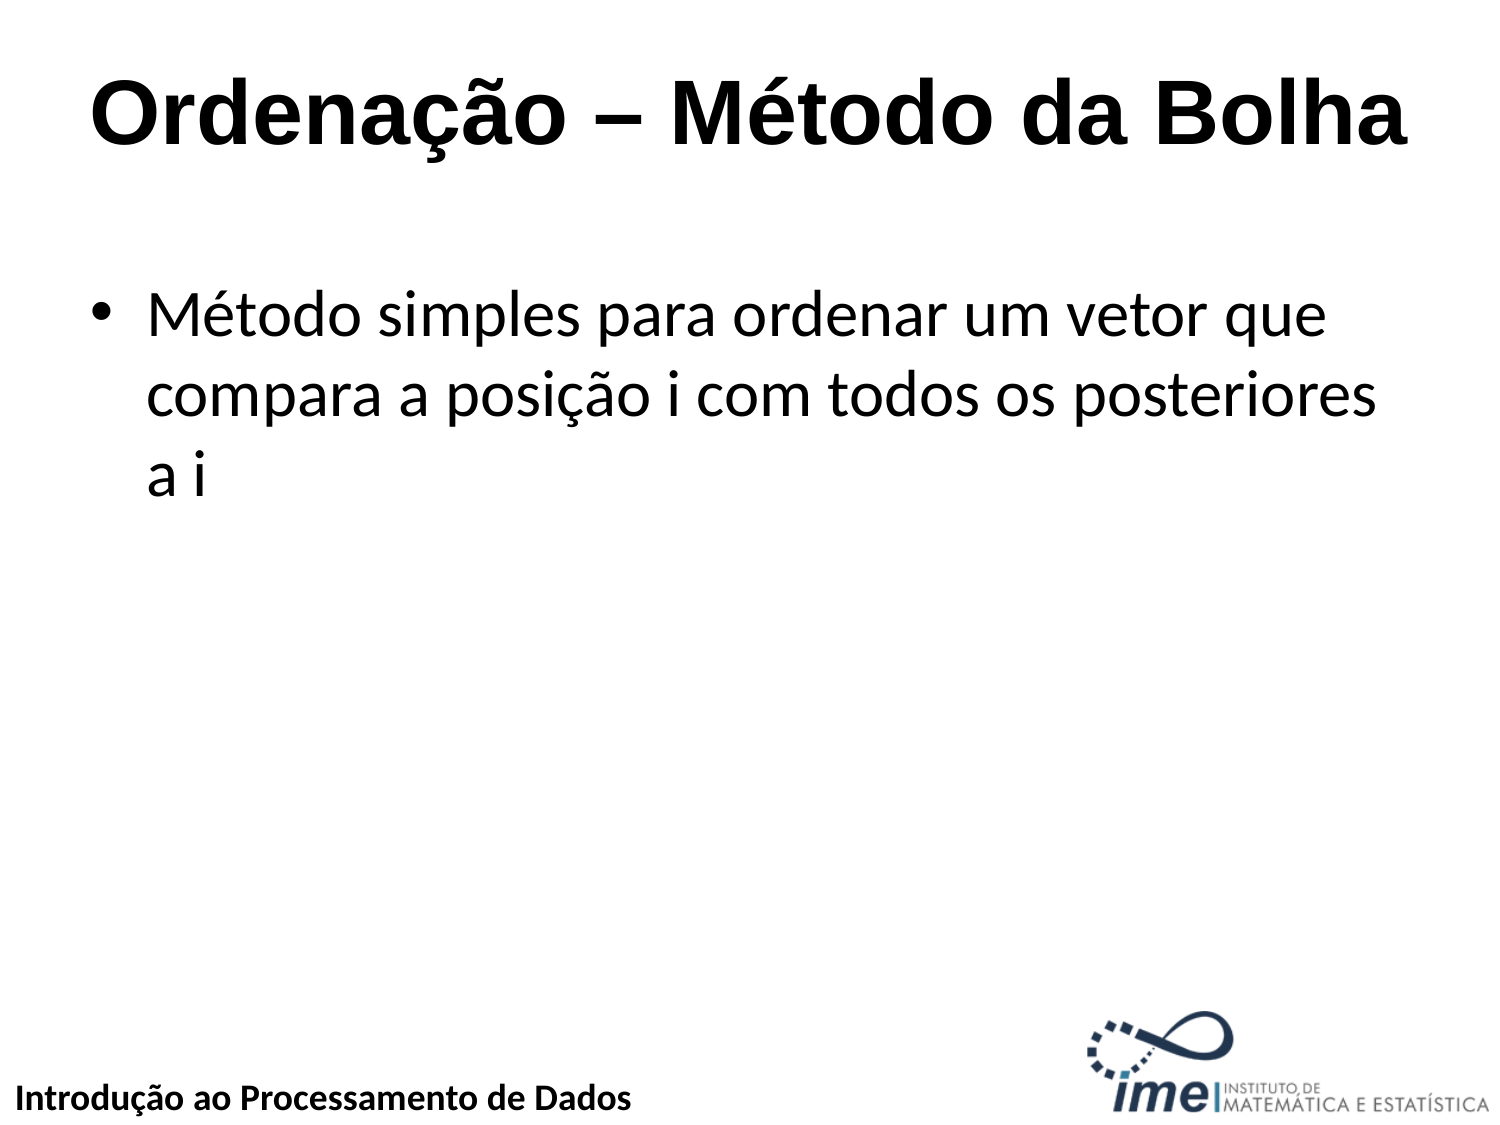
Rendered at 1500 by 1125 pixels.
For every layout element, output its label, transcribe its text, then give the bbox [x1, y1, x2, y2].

list Método simples para ordenar um vetor que compara a posição i com todos os posteriores a i [4,3,5,1,2], i = 0, j = 1 [3,4,5,1,2] i = 0, j = 2 [3,4,5,1,2] i = 0, j = 3 [1,4,5,3,2] i = 0, j = 4 [75, 262, 1425, 1005]
picture [1086, 1011, 1495, 1115]
title Ordenação – Método da Bolha [75, 45, 1425, 233]
